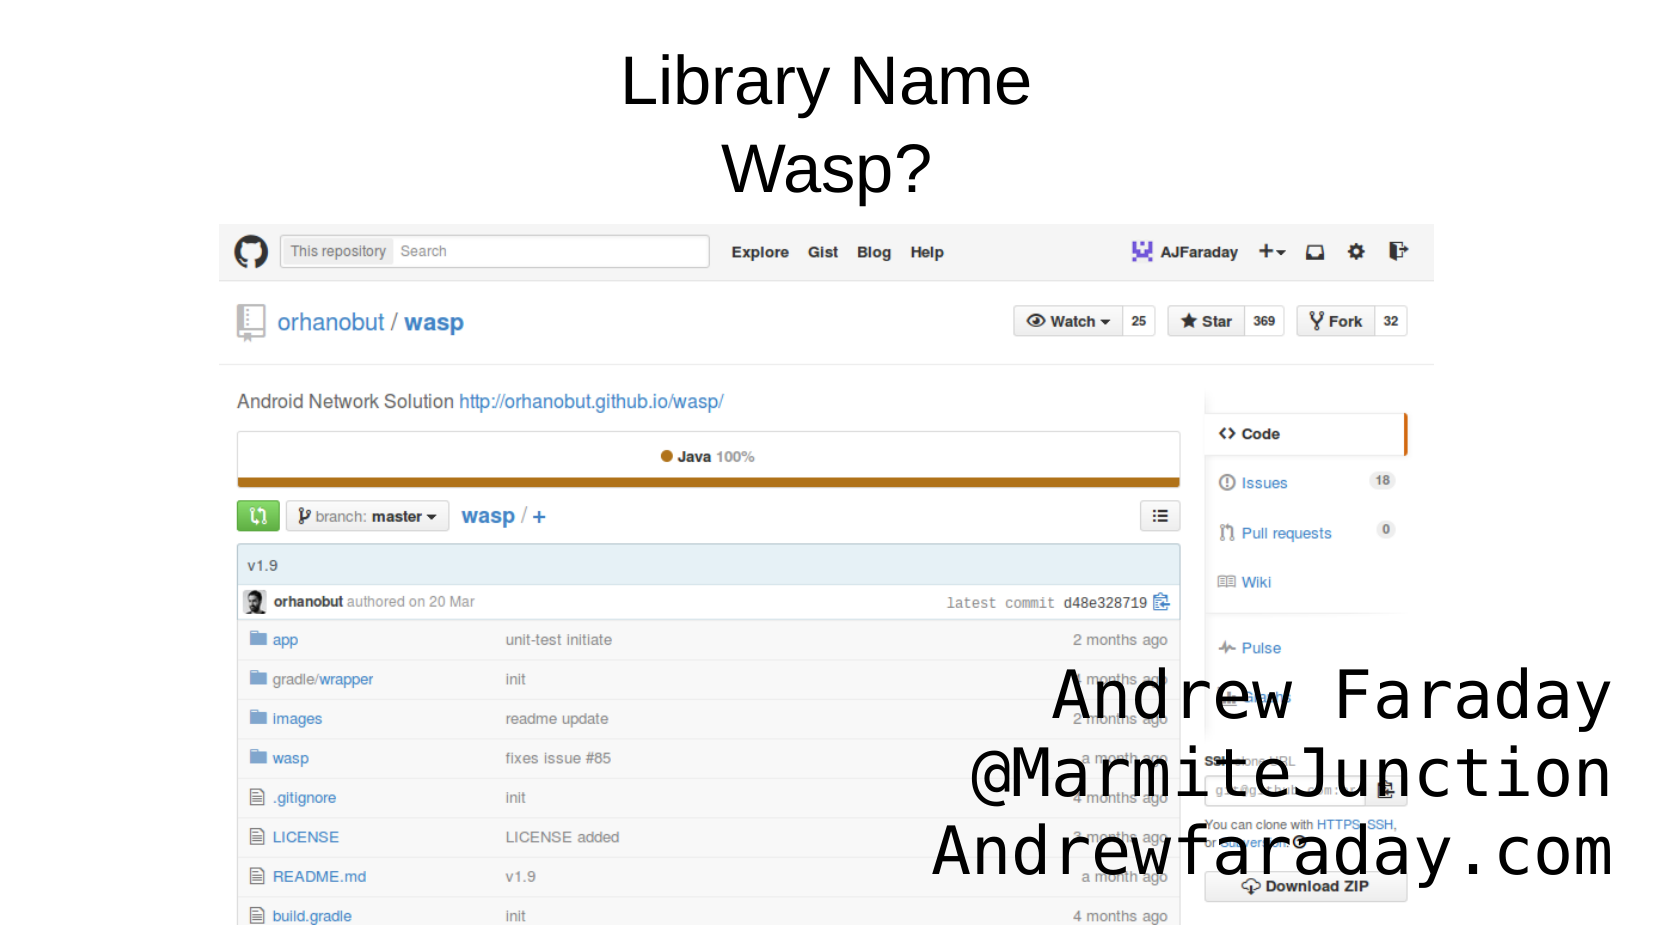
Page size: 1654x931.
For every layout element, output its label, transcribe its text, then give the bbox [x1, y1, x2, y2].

title Library Name [82, 37, 1571, 124]
picture [219, 224, 1434, 925]
text_box Andrew Faraday @MarmiteJunction Andrewfaraday.com [744, 649, 1630, 898]
title Wasp? [82, 125, 1571, 213]
